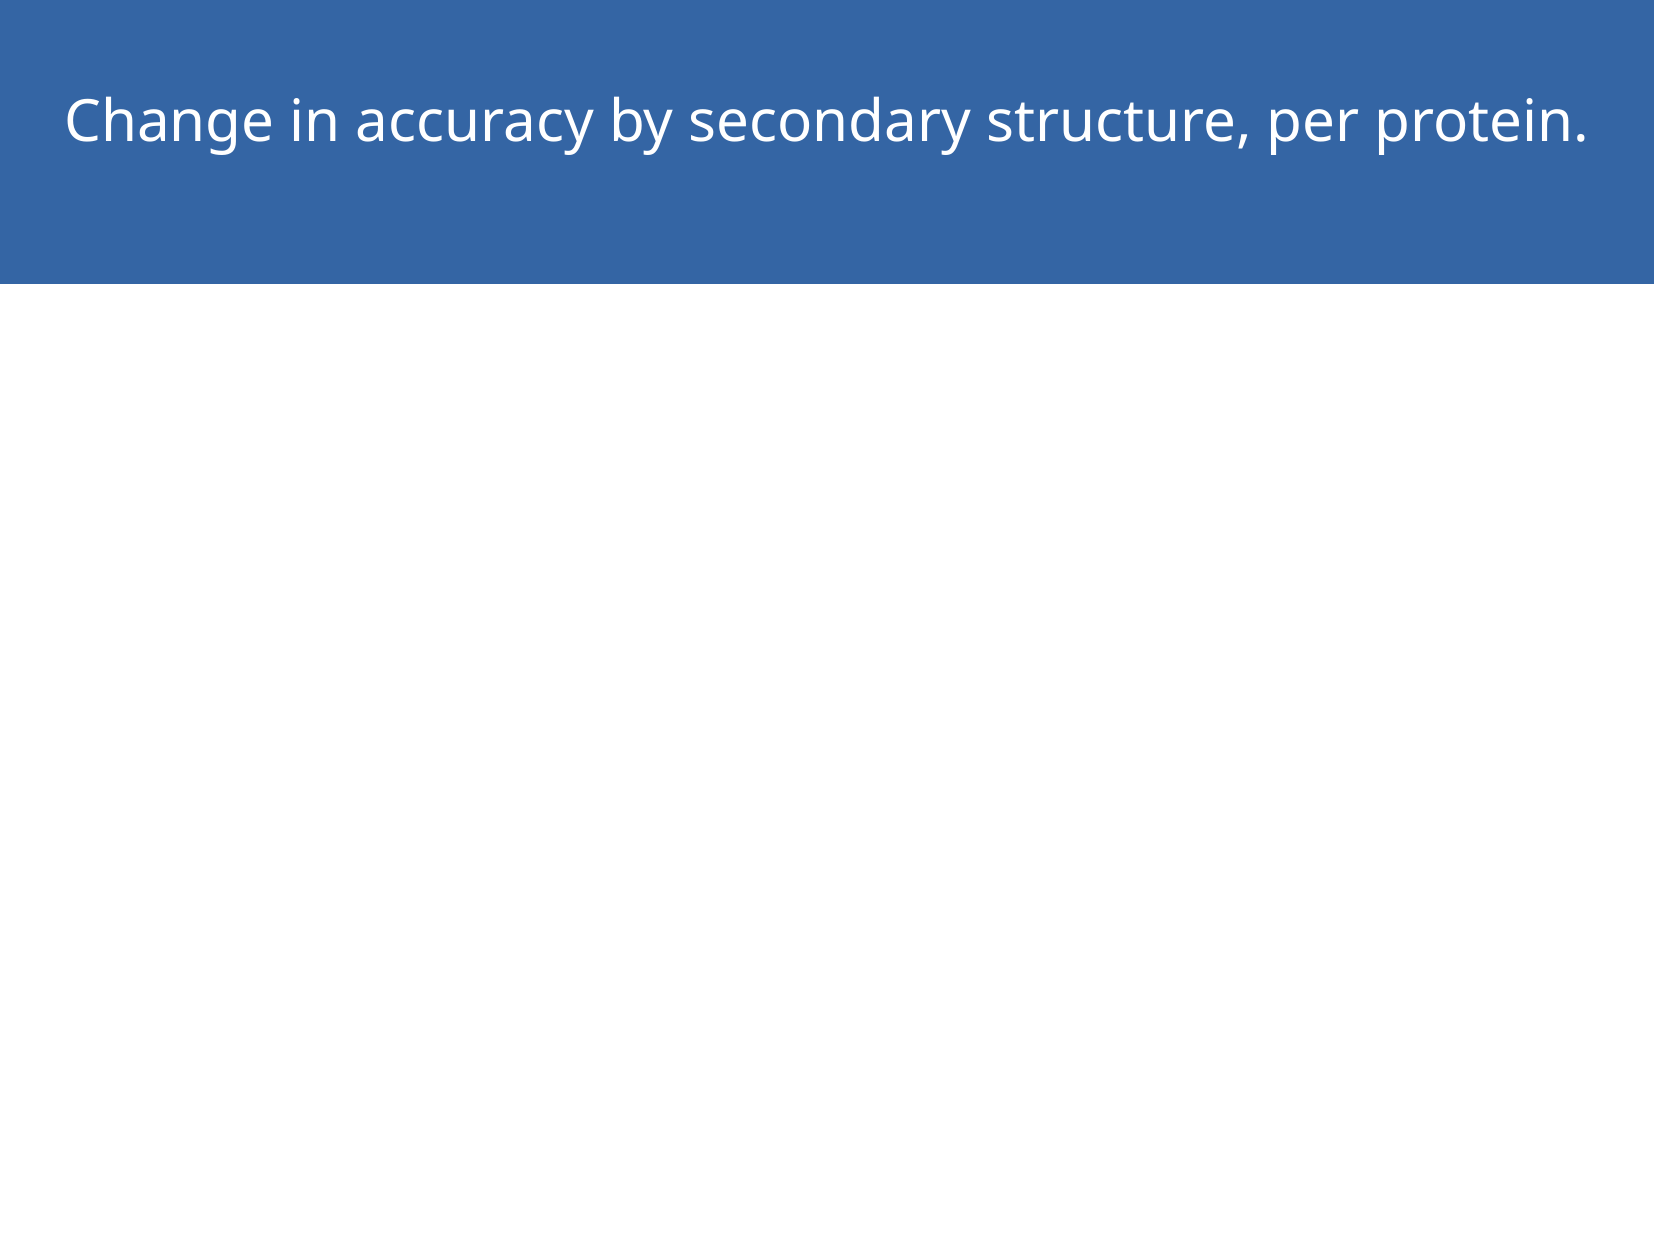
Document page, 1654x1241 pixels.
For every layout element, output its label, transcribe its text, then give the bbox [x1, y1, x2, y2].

text_box Change in accuracy by secondary structure, per protein. [0, 0, 1654, 284]
